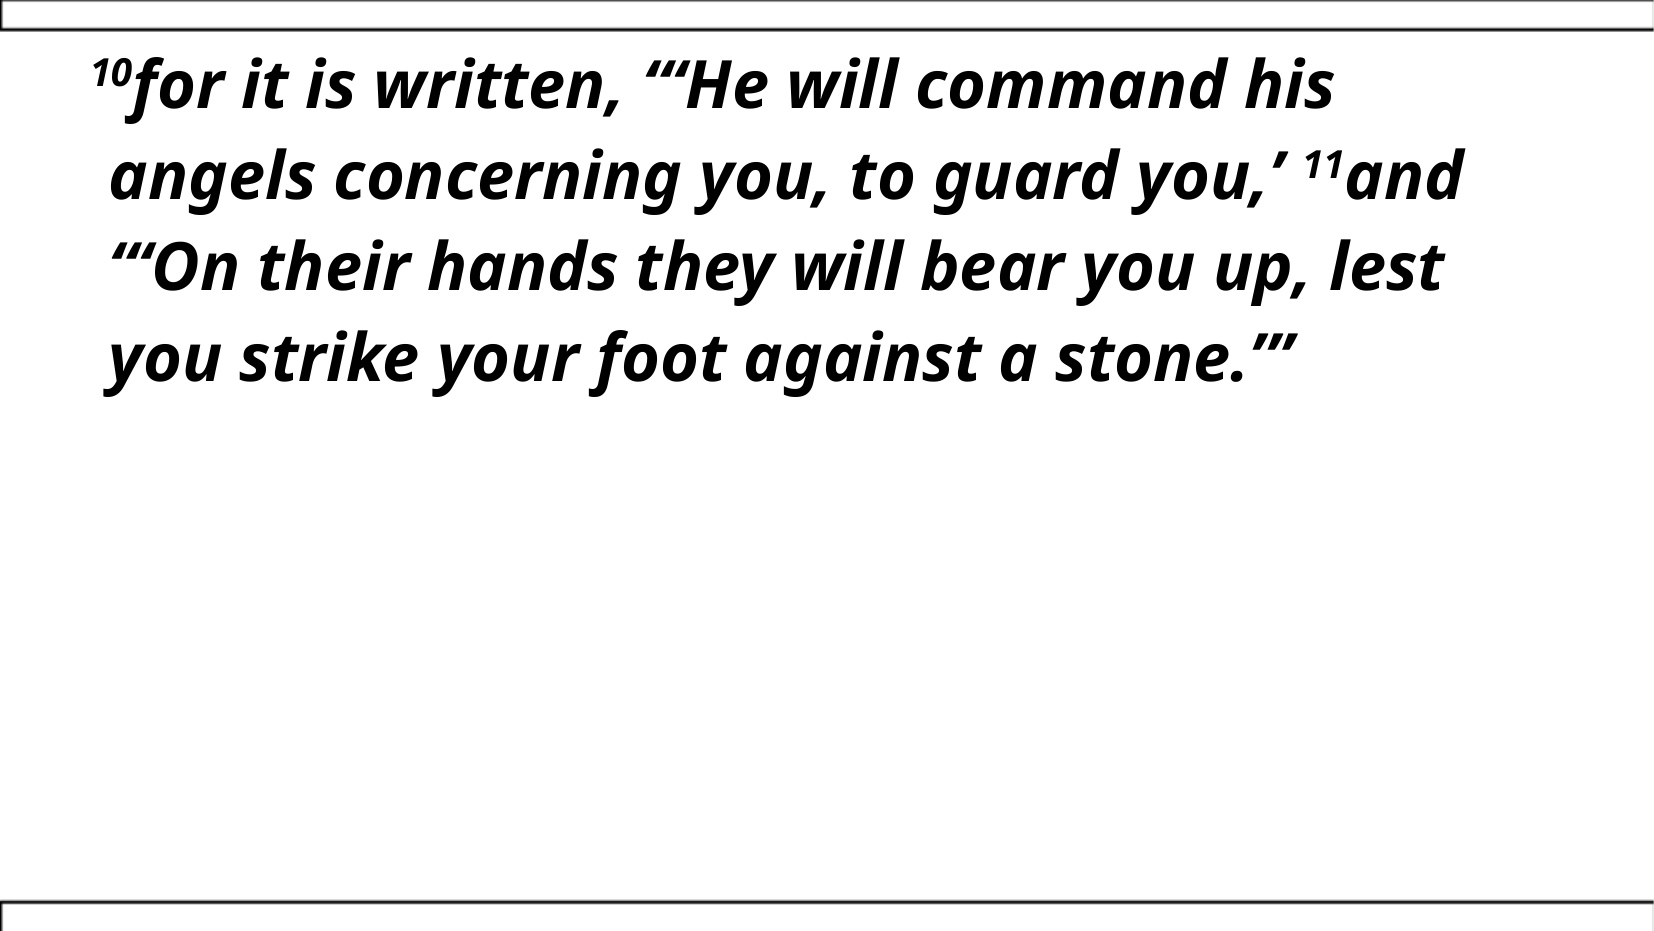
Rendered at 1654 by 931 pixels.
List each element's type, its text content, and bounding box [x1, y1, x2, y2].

picture [0, 0, 1654, 931]
text_box 10for it is written, “‘He will command his angels concerning you, to guard you,’ 11and “‘On their hands they will bear you up, lest you strike your foot against a stone.’” [75, 30, 1576, 496]
